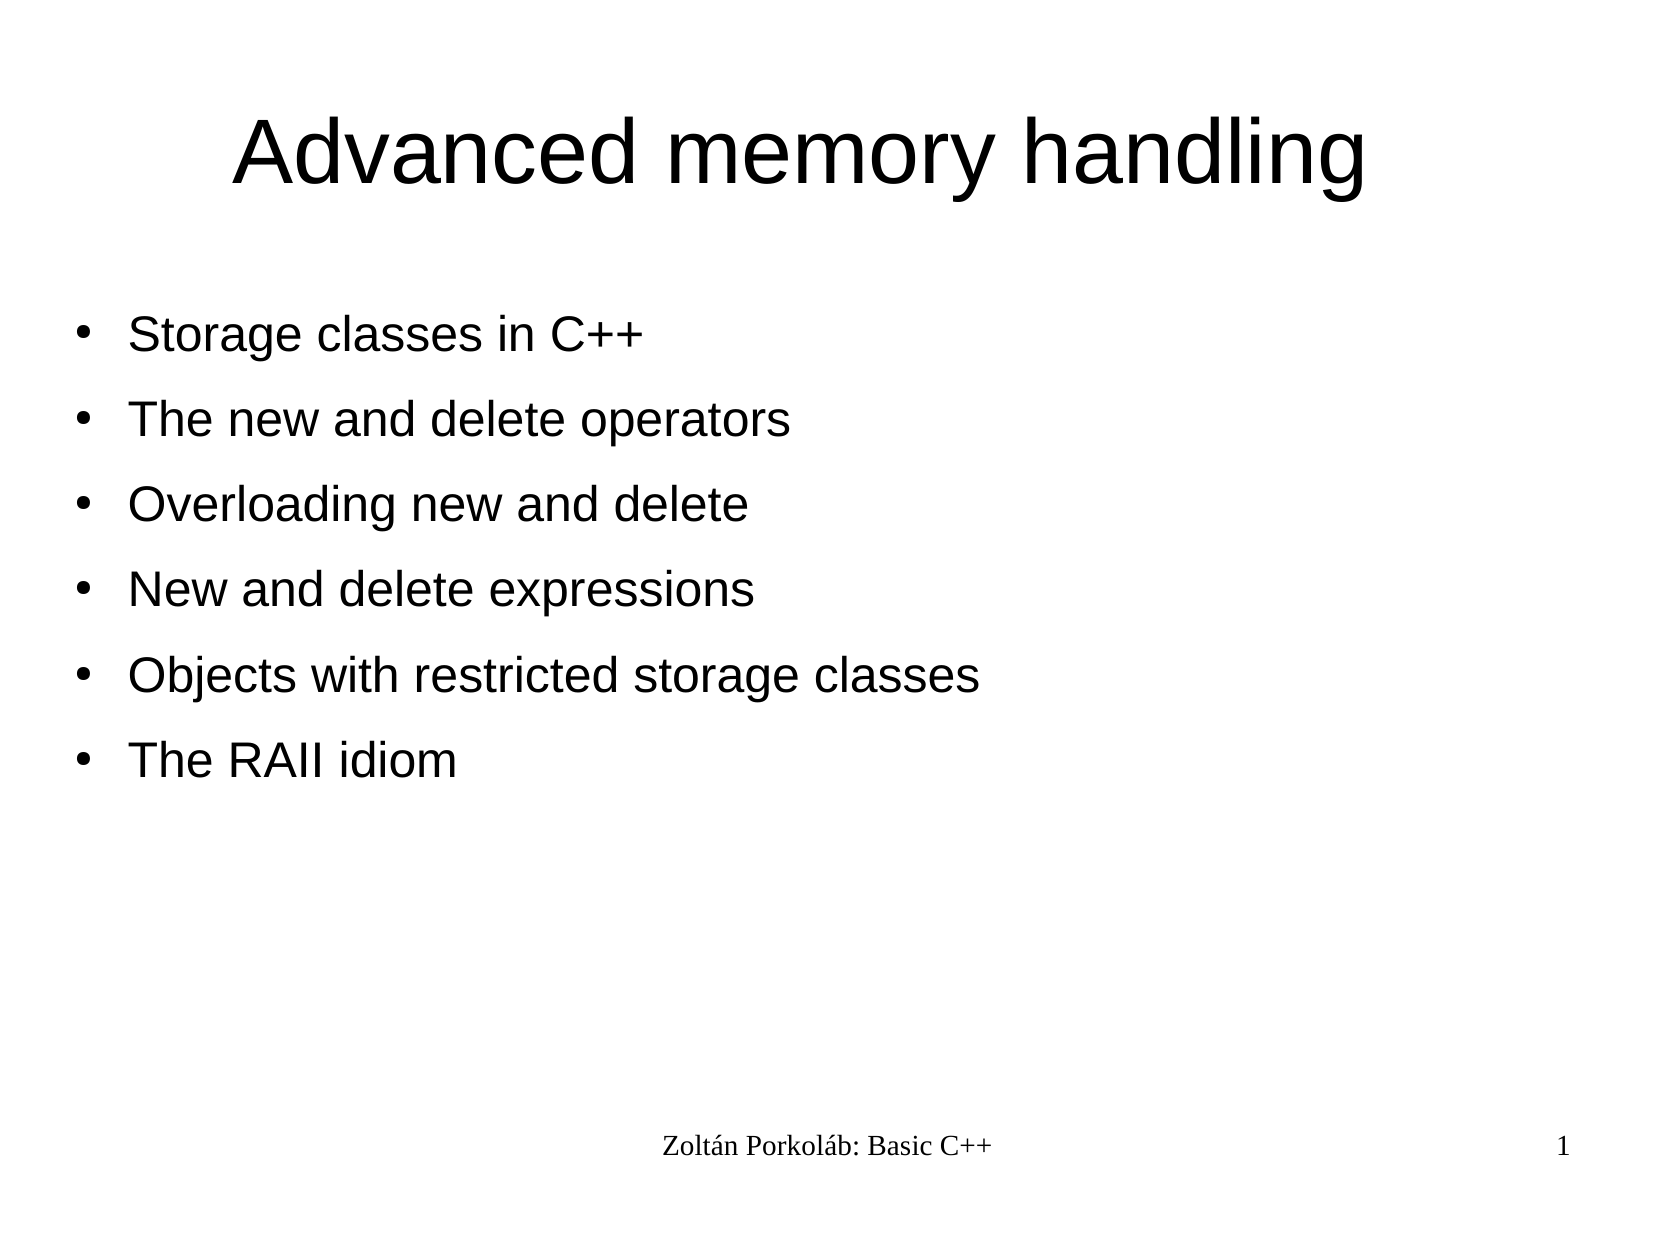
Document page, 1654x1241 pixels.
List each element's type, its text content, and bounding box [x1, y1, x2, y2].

title Advanced memory handling [56, 47, 1546, 225]
list Storage classes in C++ The new and delete operators Overloading new and delete New and delete expressions Objects with restricted storage classes The RAII idiom [56, 225, 1591, 1006]
